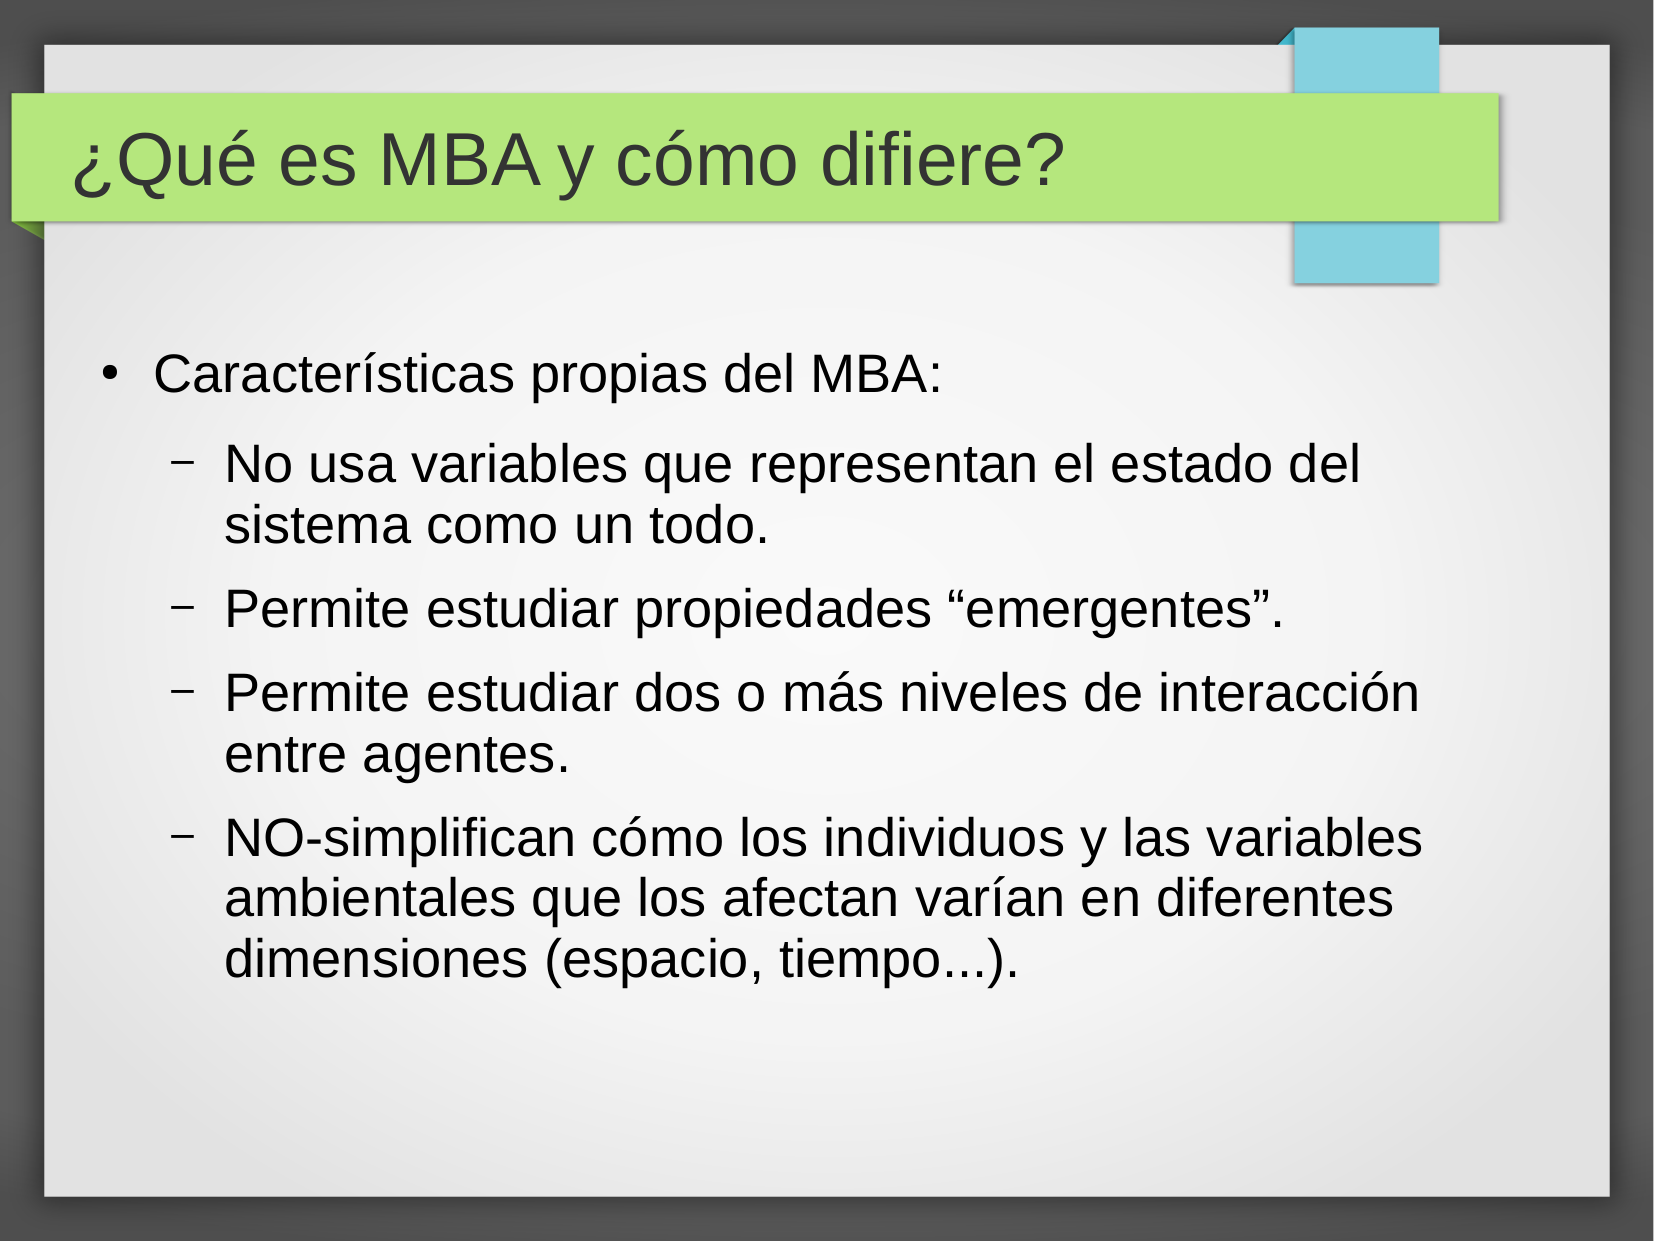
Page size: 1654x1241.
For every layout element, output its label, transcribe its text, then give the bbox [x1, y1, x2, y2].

list Características propias del MBA: No usa variables que representan el estado del sistema como un todo. Permite estudiar propiedades “emergentes”. Permite estudiar dos o más niveles de interacción entre agentes. NO-simplifican cómo los individuos y las variables ambientales que los afectan varían en diferentes dimensiones (espacio, tiempo...). [82, 343, 1538, 1063]
picture [0, 0, 1654, 1241]
title ¿Qué es MBA y cómo difiere? [70, 106, 1229, 213]
